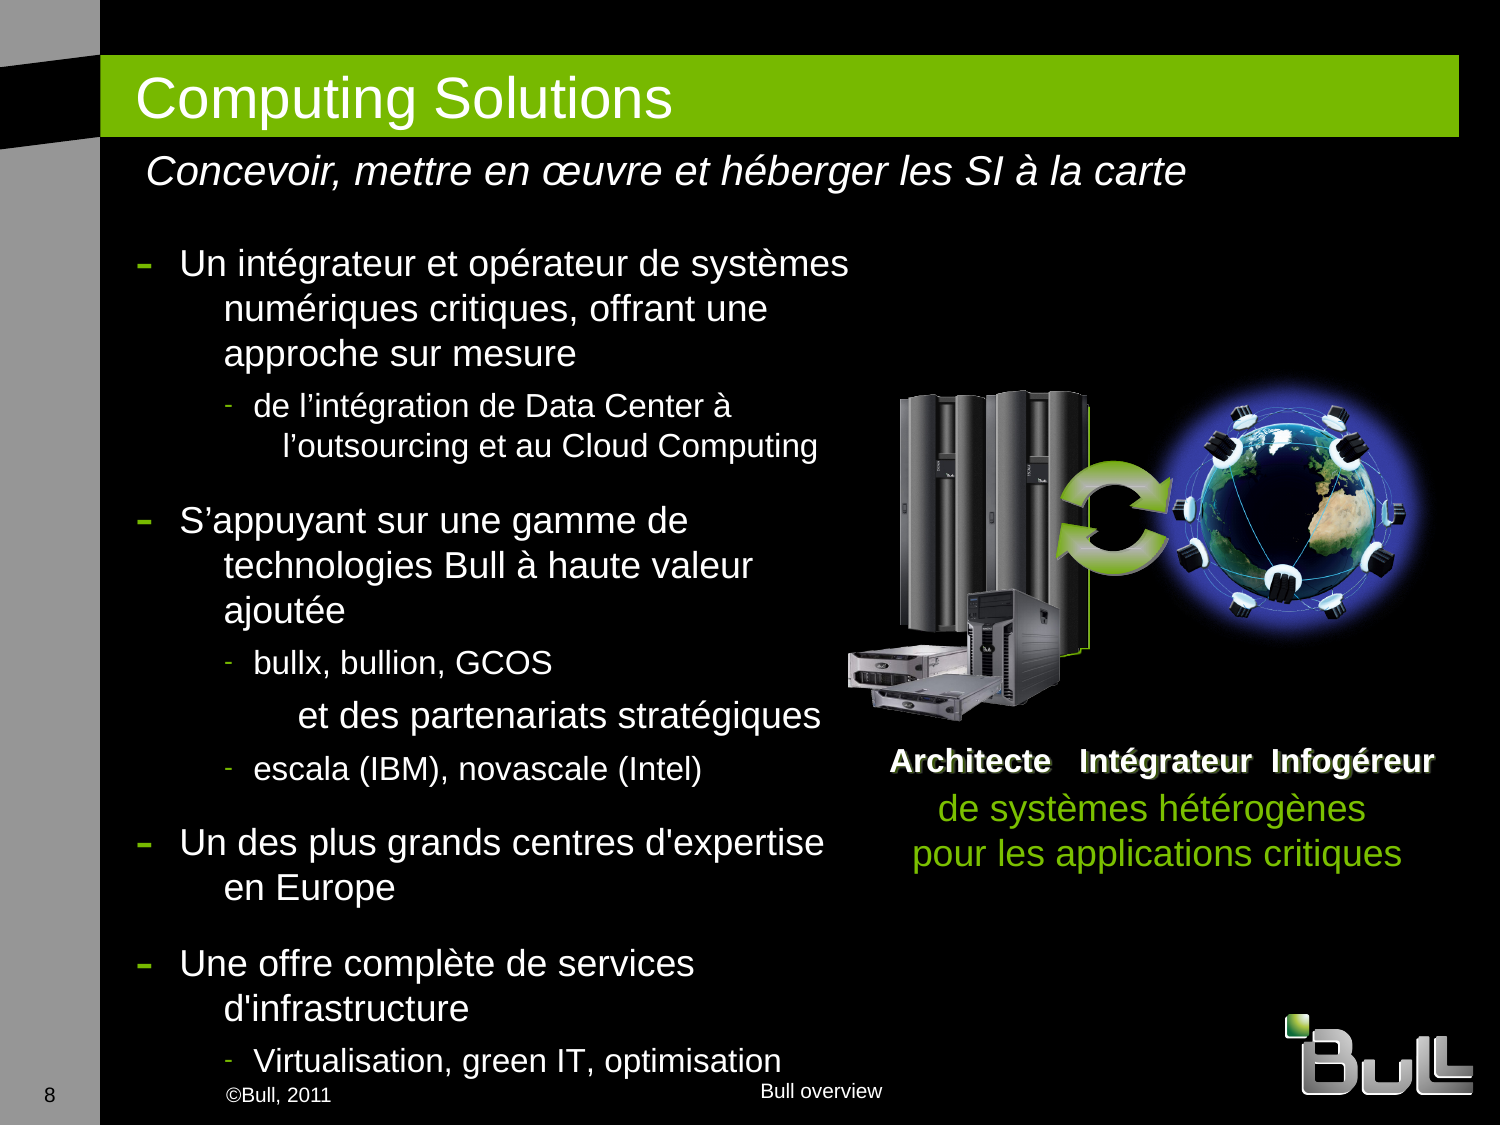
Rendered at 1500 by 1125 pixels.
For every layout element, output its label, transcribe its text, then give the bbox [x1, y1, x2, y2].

text_box [1055, 522, 1167, 574]
text_box Concevoir, mettre en œuvre et héberger les SI à la carte [131, 137, 1203, 202]
title Computing Solutions [135, 60, 1459, 143]
text_box Architecte Intégrateur Infogéreur [874, 731, 1450, 787]
text_box [1060, 460, 1171, 512]
picture [1285, 1014, 1474, 1095]
picture [880, 382, 1102, 728]
list Un intégrateur et opérateur de systèmes numériques critiques, offrant une approche sur mesure de l’intégration de Data Center à l’outsourcing et au Cloud Computing S’appuyant sur une gamme de technologies Bull à haute valeur ajoutée bullx, bullion, GCOS et des partenariats stratégiques escala (IBM), novascale (Intel) Un des plus grands centres d'expertise en Europe Une offre complète de services d'infrastructure Virtualisation, green IT, optimisation [120, 231, 880, 917]
picture [1139, 362, 1441, 663]
text_box de systèmes hétérogènes pour les applications critiques [892, 776, 1423, 881]
